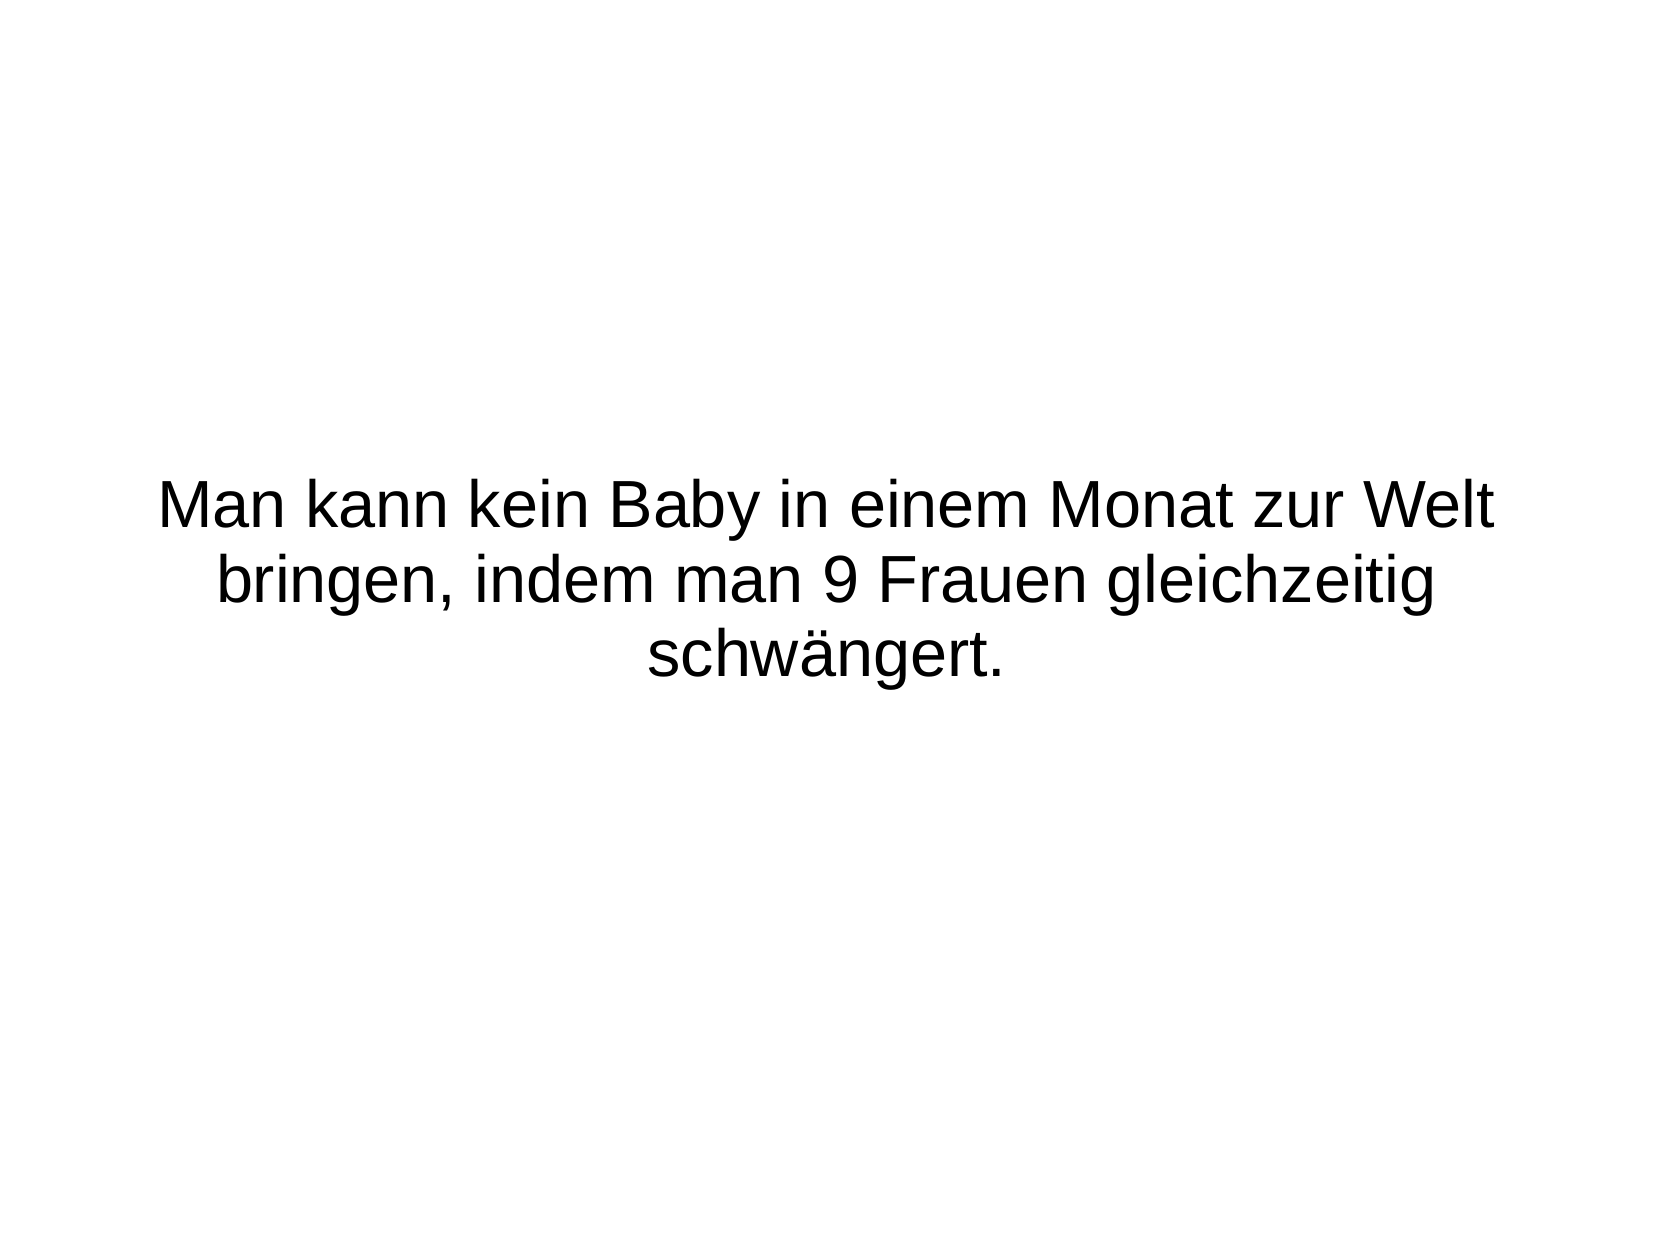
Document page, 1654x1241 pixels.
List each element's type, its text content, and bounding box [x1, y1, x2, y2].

subtitle Man kann kein Baby in einem Monat zur Welt bringen, indem man 9 Frauen gleichzeitig schwängert. [82, 49, 1571, 1109]
